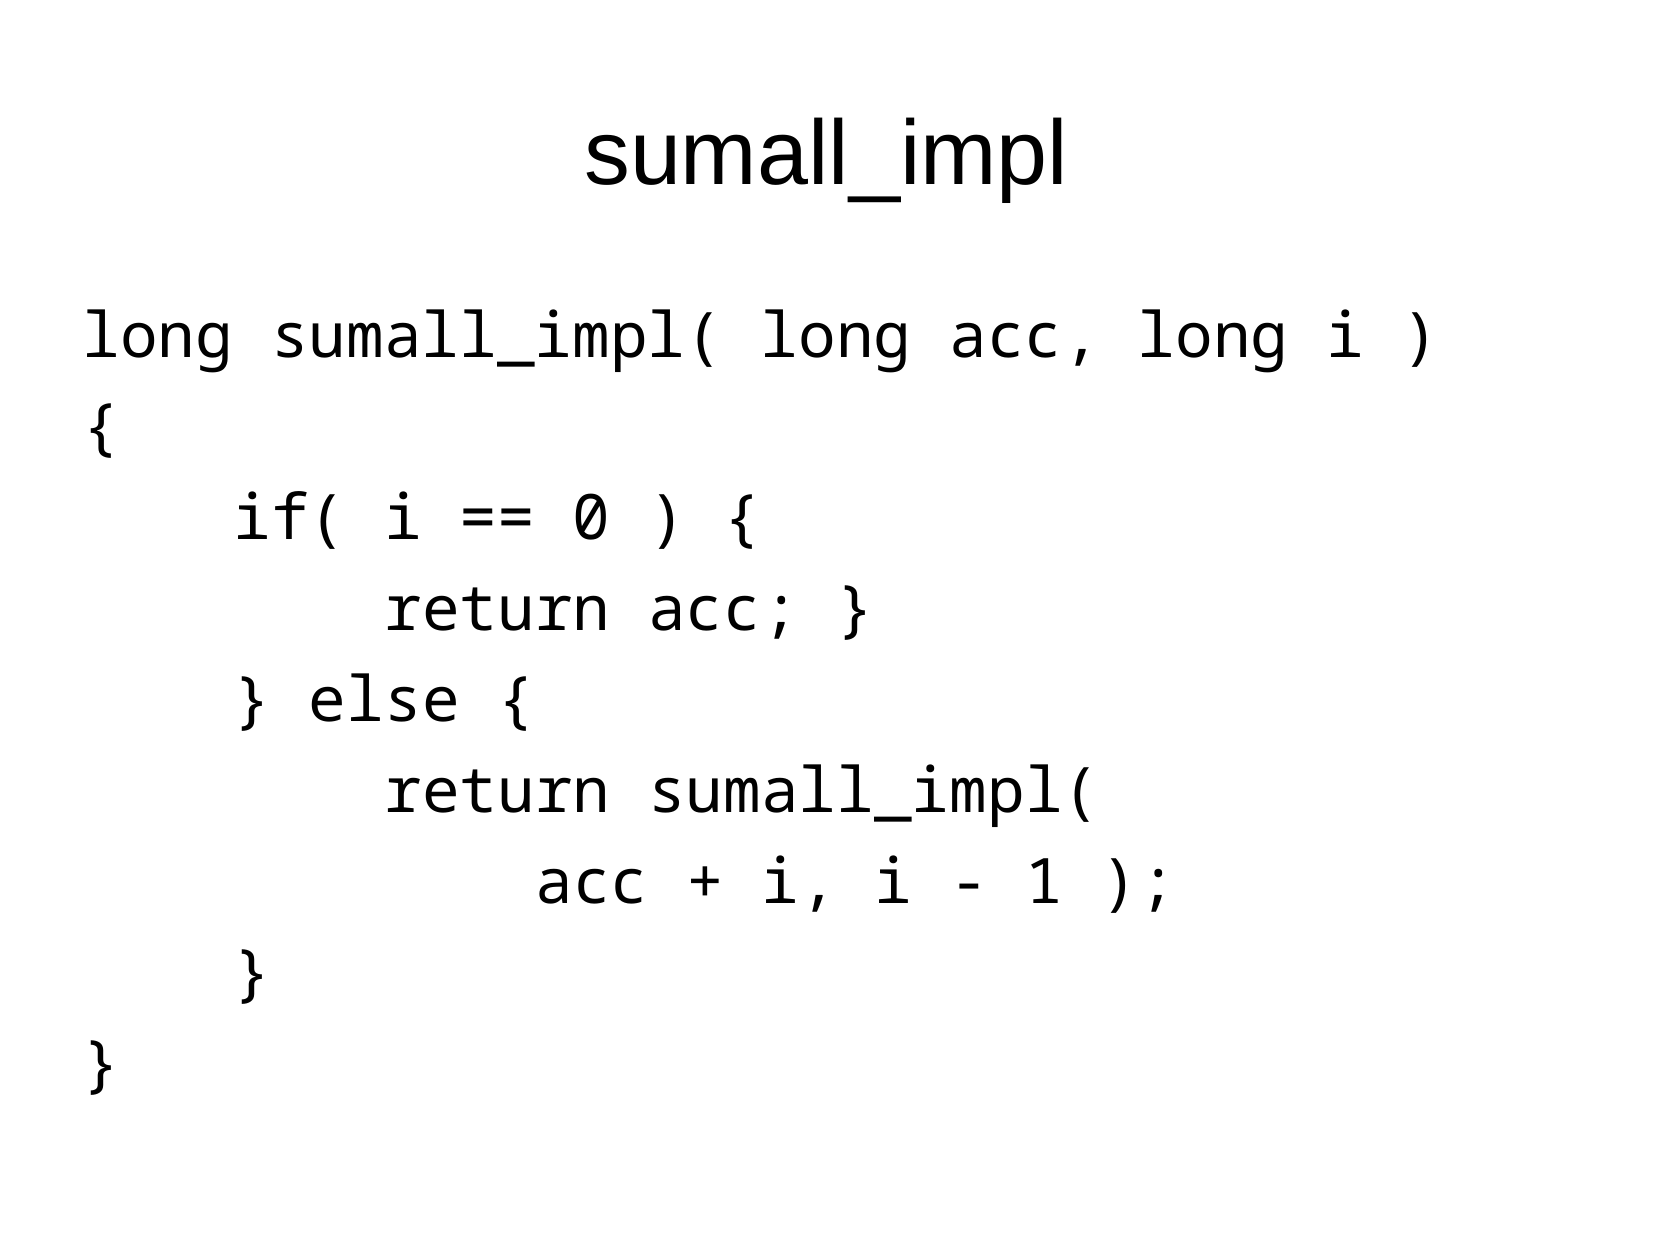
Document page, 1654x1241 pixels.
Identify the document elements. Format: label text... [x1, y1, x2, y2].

list long sumall_impl( long acc, long i ) { if( i == 0 ) { return acc; } } else { return sumall_impl( acc + i, i - 1 ); } } [82, 290, 1654, 1109]
title sumall_impl [82, 49, 1571, 257]
